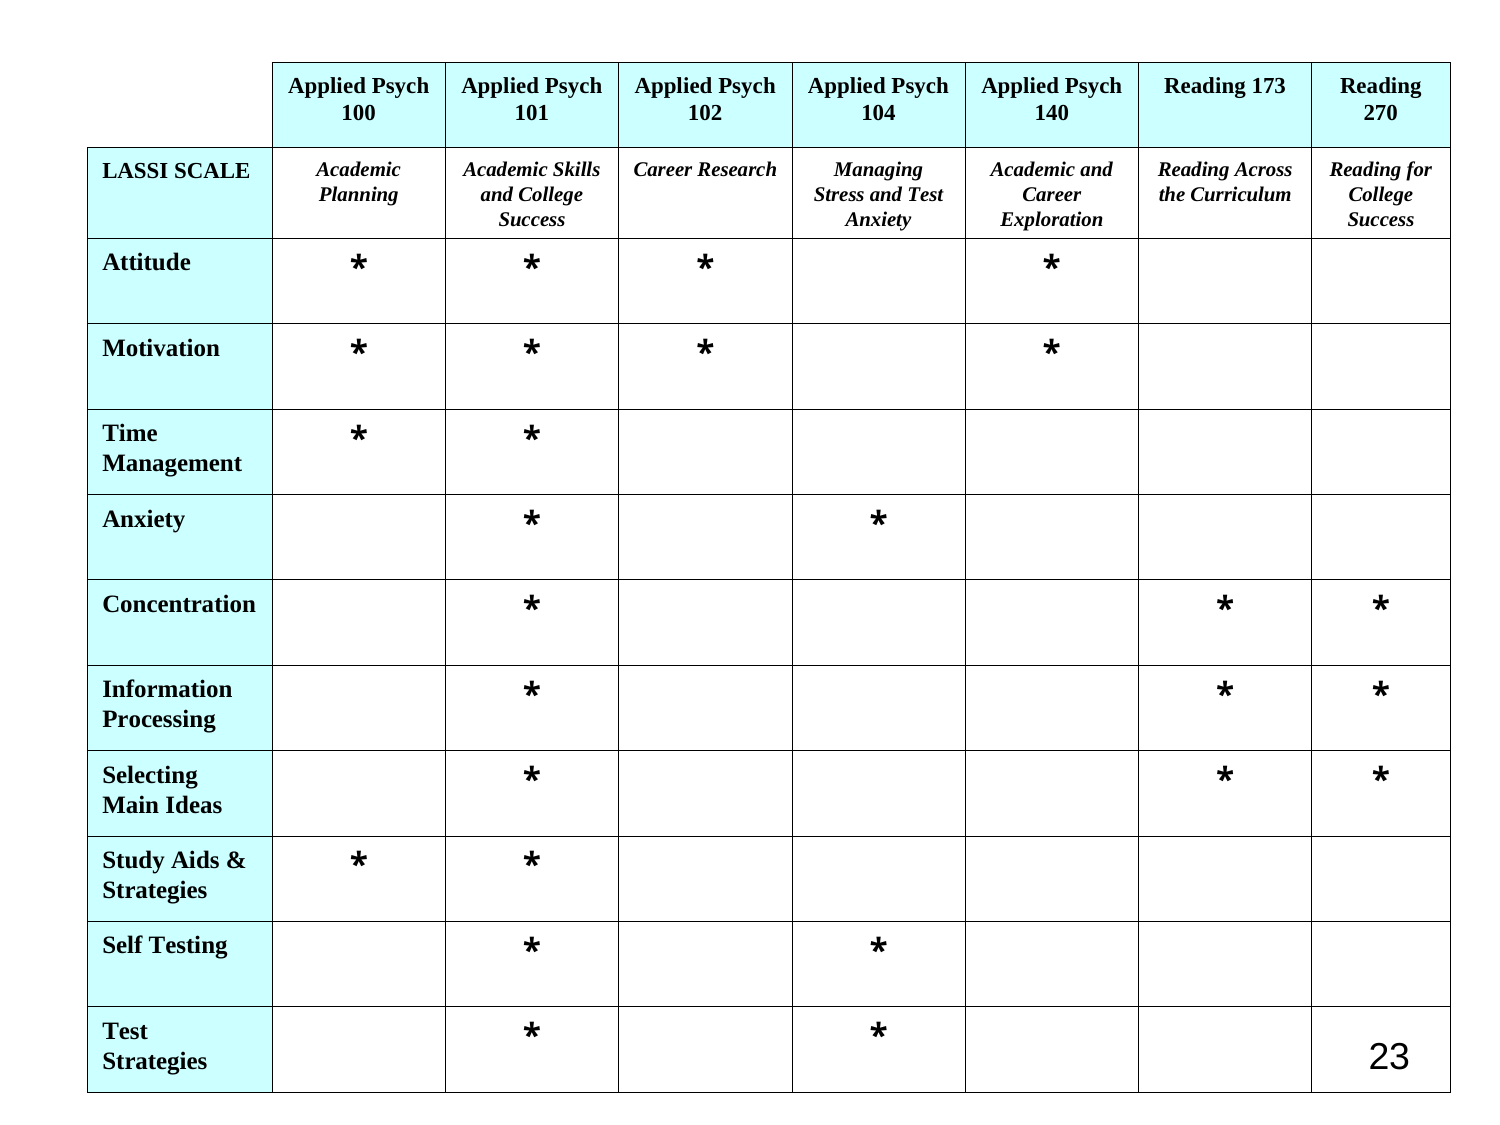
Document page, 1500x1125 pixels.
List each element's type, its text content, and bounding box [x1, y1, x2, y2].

table_cell Reading Across the Curriculum [1139, 148, 1311, 238]
table_cell [619, 580, 792, 665]
table_cell [793, 580, 965, 665]
table_cell [1139, 922, 1311, 1006]
table_cell * [793, 922, 965, 1006]
table_cell * [446, 495, 618, 579]
table_cell LASSI SCALE [88, 148, 272, 238]
table_cell [793, 324, 965, 409]
table_cell * [793, 1007, 965, 1092]
table_cell * [619, 239, 792, 323]
table_cell [1139, 837, 1311, 921]
table_cell [273, 580, 445, 665]
table_cell * [1312, 666, 1450, 750]
table_header Reading 270 [1312, 63, 1450, 147]
table_cell [619, 837, 792, 921]
table_cell Career Research [619, 148, 792, 238]
table_cell Concentration [88, 580, 272, 665]
table_cell [619, 751, 792, 836]
table_header Reading 173 [1139, 63, 1311, 147]
table_cell [966, 580, 1138, 665]
table_cell * [619, 324, 792, 409]
table_cell Attitude [88, 239, 272, 323]
table_cell [273, 922, 445, 1006]
table_cell [619, 495, 792, 579]
table_cell [619, 1007, 792, 1092]
table_cell * [273, 410, 445, 494]
table_cell [1139, 495, 1311, 579]
table_cell * [966, 324, 1138, 409]
table_cell * [446, 1007, 618, 1092]
table_cell * [1312, 580, 1450, 665]
table_cell Academic Planning [273, 148, 445, 238]
table_cell [966, 1007, 1138, 1092]
table_cell * [446, 666, 618, 750]
table_header Applied Psych 102 [619, 63, 792, 147]
table_cell [273, 495, 445, 579]
table_header Applied Psych 104 [793, 63, 965, 147]
table_cell Selecting Main Ideas [88, 751, 272, 836]
table_cell [966, 495, 1138, 579]
table_cell * [1139, 666, 1311, 750]
table_cell * [1139, 751, 1311, 836]
table_cell * [446, 239, 618, 323]
table_cell * [446, 580, 618, 665]
table_header Applied Psych 100 [273, 63, 445, 147]
table_cell Time Management [88, 410, 272, 494]
table_cell [1312, 239, 1450, 323]
table_cell Self Testing [88, 922, 272, 1006]
table_cell * [446, 751, 618, 836]
table_cell * [446, 410, 618, 494]
table_cell [1312, 410, 1450, 494]
table_cell [793, 410, 965, 494]
table_cell * [446, 922, 618, 1006]
table_cell Managing Stress and Test Anxiety [793, 148, 965, 238]
table_cell [966, 837, 1138, 921]
table_cell * [1312, 751, 1450, 836]
table_cell Academic Skills and College Success [446, 148, 618, 238]
table_cell [1139, 324, 1311, 409]
table_cell Test Strategies [88, 1007, 272, 1092]
table_cell * [446, 837, 618, 921]
table_cell [793, 666, 965, 750]
table_cell [1312, 1007, 1450, 1092]
table_cell Academic and Career Exploration [966, 148, 1138, 238]
table_cell [966, 666, 1138, 750]
table_cell [1139, 239, 1311, 323]
table_cell [966, 922, 1138, 1006]
table_cell [619, 410, 792, 494]
table_cell [273, 751, 445, 836]
table_header Applied Psych 101 [446, 63, 618, 147]
table_cell [1312, 837, 1450, 921]
table_cell * [273, 324, 445, 409]
table_cell [1312, 324, 1450, 409]
table_cell [966, 751, 1138, 836]
table_cell * [966, 239, 1138, 323]
table_header Applied Psych 140 [966, 63, 1138, 147]
table_header [88, 62, 272, 147]
table_cell [273, 666, 445, 750]
table_cell * [446, 324, 618, 409]
table_cell Motivation [88, 324, 272, 409]
table_cell [273, 1007, 445, 1092]
table_cell [1139, 1007, 1311, 1092]
table_cell * [273, 837, 445, 921]
table_cell * [273, 239, 445, 323]
table_cell [1312, 922, 1450, 1006]
table_cell [1139, 410, 1311, 494]
table_cell [966, 410, 1138, 494]
table_cell Anxiety [88, 495, 272, 579]
table_cell Reading for College Success [1312, 148, 1450, 238]
table_cell [619, 922, 792, 1006]
table_cell [1312, 495, 1450, 579]
table_cell [793, 837, 965, 921]
table_cell [619, 666, 792, 750]
table_cell [793, 751, 965, 836]
table_cell * [1139, 580, 1311, 665]
table_cell Information Processing [88, 666, 272, 750]
table_cell * [793, 495, 965, 579]
table_cell Study Aids & Strategies [88, 837, 272, 921]
table_cell [793, 239, 965, 323]
